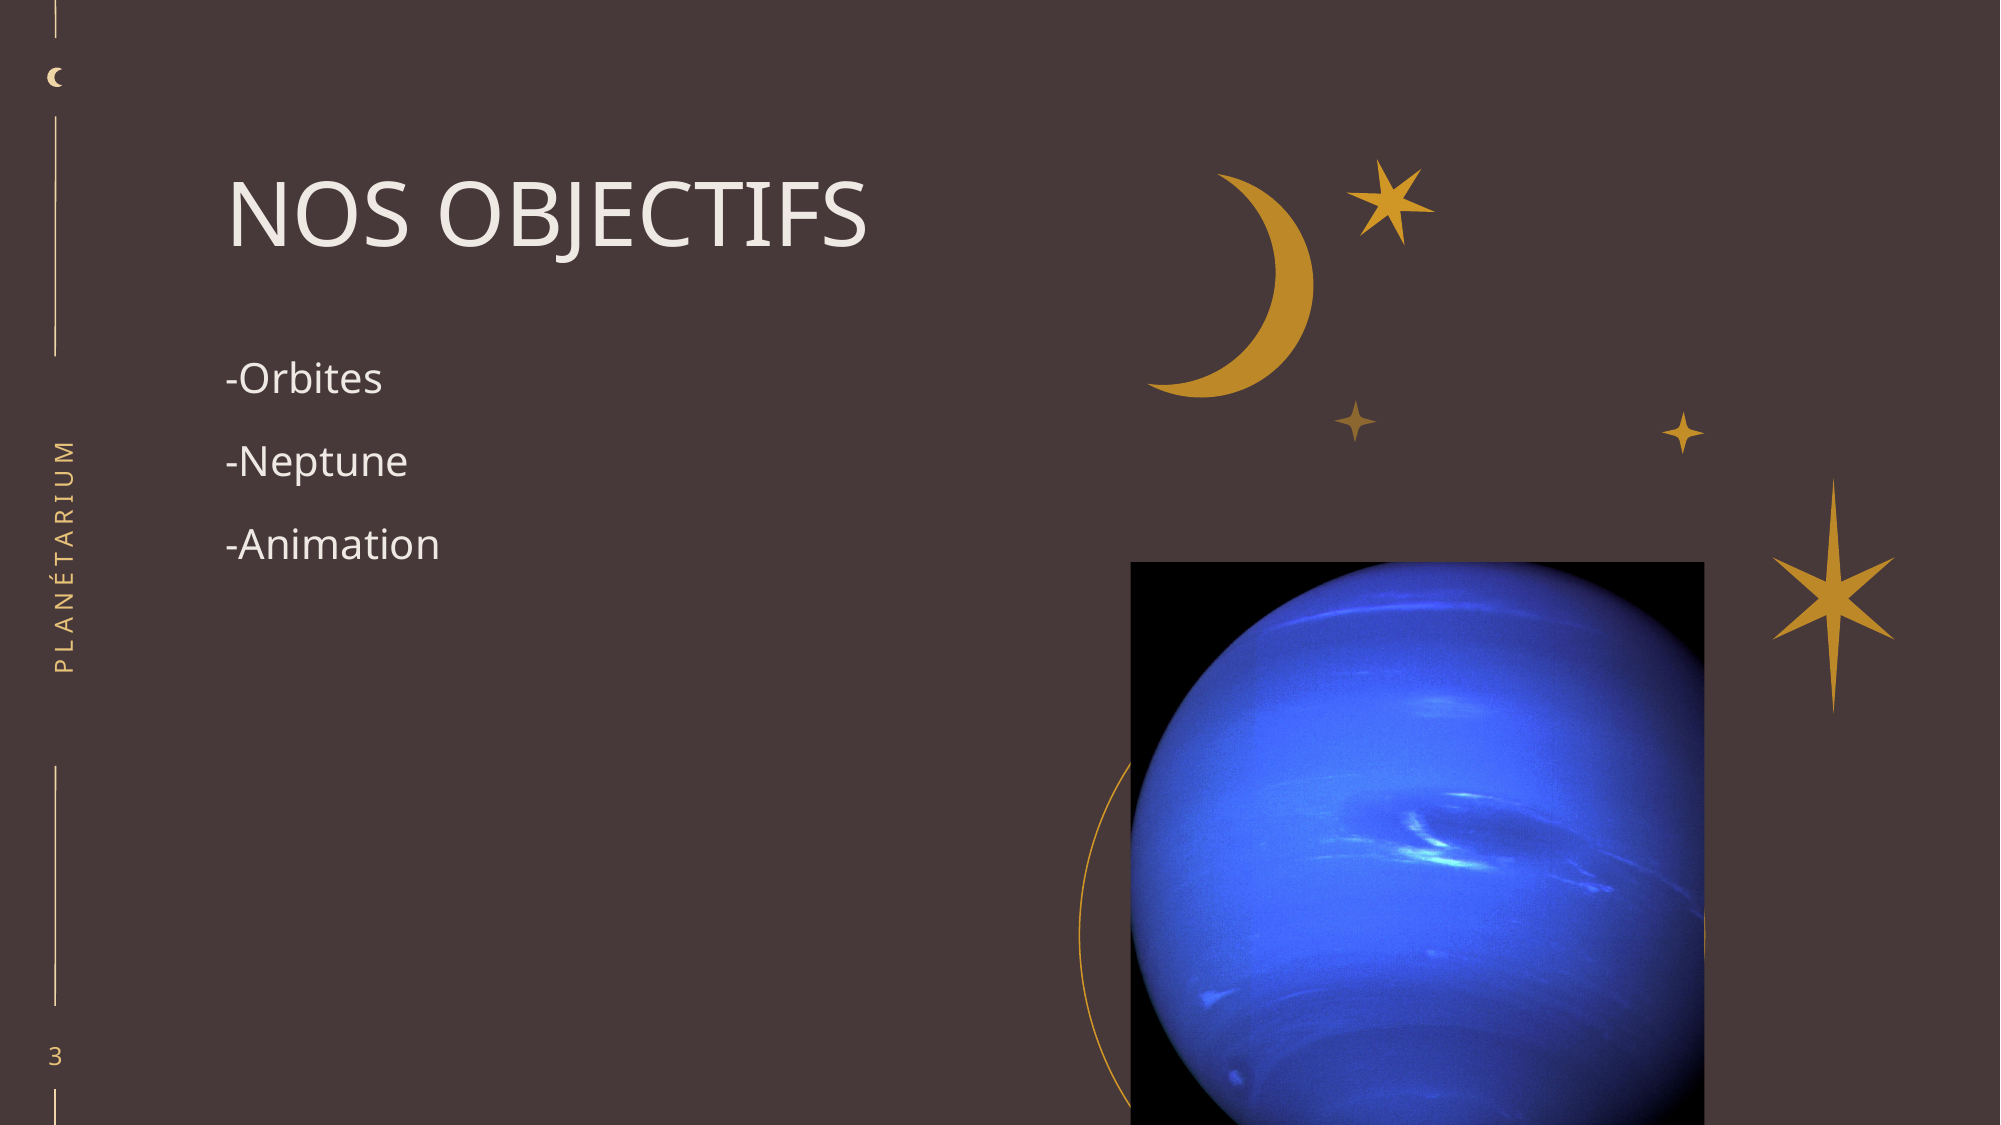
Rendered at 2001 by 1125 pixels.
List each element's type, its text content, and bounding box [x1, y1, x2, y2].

text_box Planétarium [40, 348, 71, 769]
title Nos objectifs [225, 161, 1216, 275]
text_box [25, 1032, 86, 1063]
list -Orbites -Neptune -Animation [225, 338, 976, 989]
picture [1130, 562, 1705, 1125]
